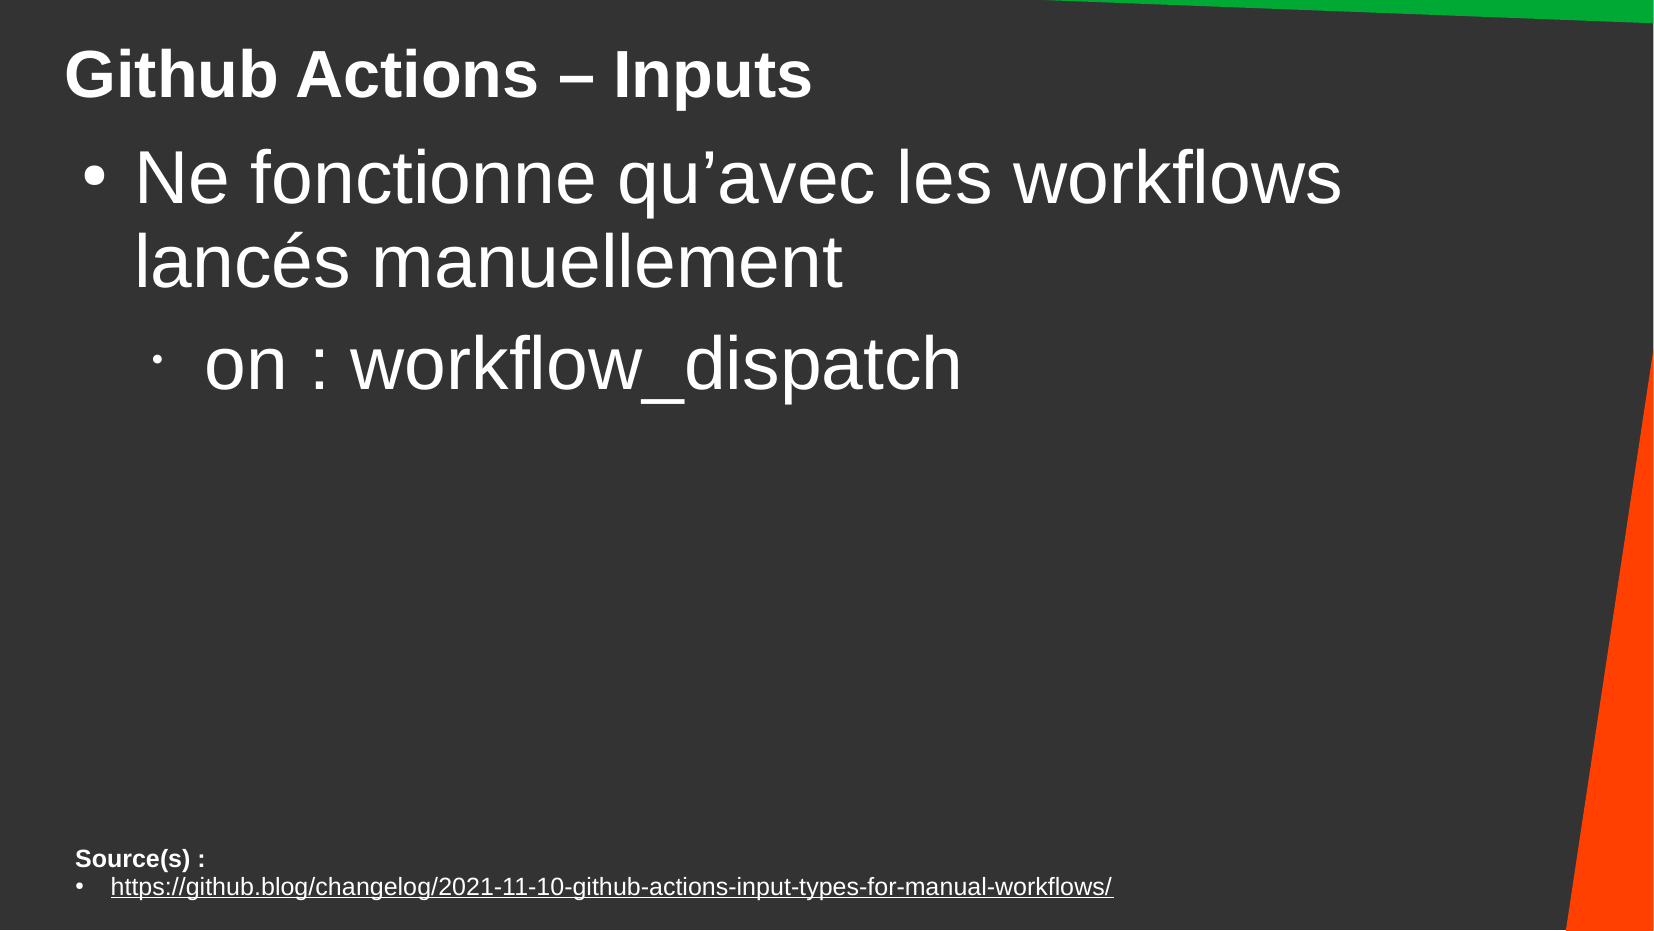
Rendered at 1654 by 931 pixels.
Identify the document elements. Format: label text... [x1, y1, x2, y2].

text_box [1565, 345, 1654, 931]
text_box Source(s) : https://github.blog/changelog/2021-11-10-github-actions-input-types-for-manual-workflows/ [60, 799, 1546, 909]
text_box [1042, 0, 1654, 24]
title Github Actions – Inputs [64, 37, 1577, 119]
list Ne fonctionne qu’avec les workflows lancés manuellement on : workflow_dispatch [63, 135, 1542, 662]
